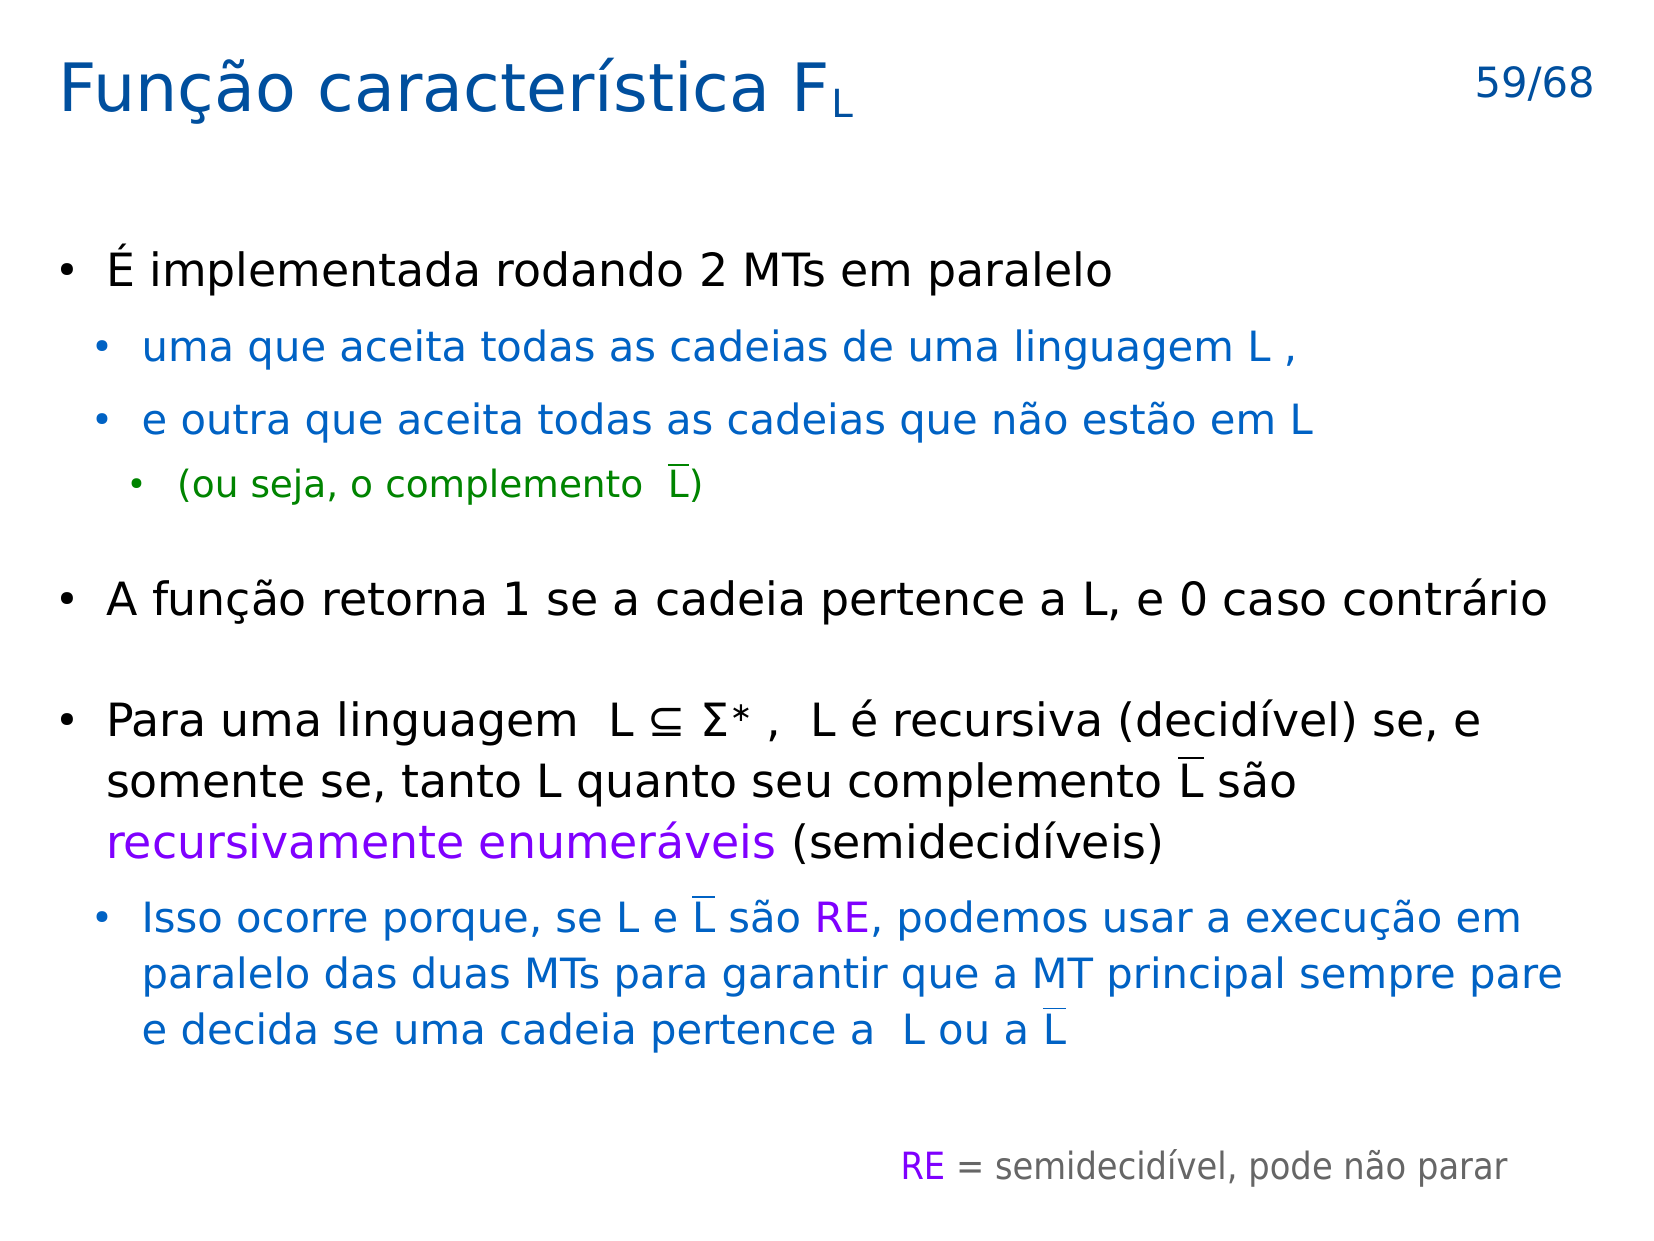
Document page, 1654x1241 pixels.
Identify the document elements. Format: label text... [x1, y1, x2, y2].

title Função característica FL [59, 29, 1625, 148]
list É implementada rodando 2 MTs em paralelo uma que aceita todas as cadeias de uma linguagem L , e outra que aceita todas as cadeias que não estão em L (ou seja, o complemento L) A função retorna 1 se a cadeia pertence a L, e 0 caso contrário Para uma linguagem L ⊆ Σ∗ , L é recursiva (decidível) se, e somente se, tanto L quanto seu complemento L são recursivamente enumeráveis (semidecidíveis) Isso ocorre porque, se L e L são RE, podemos usar a execução em paralelo das duas MTs para garantir que a MT principal sempre pare e decida se uma cadeia pertence a L ou a L [59, 236, 1595, 1211]
text_box RE = semidecidível, pode não parar [885, 1137, 1595, 1196]
